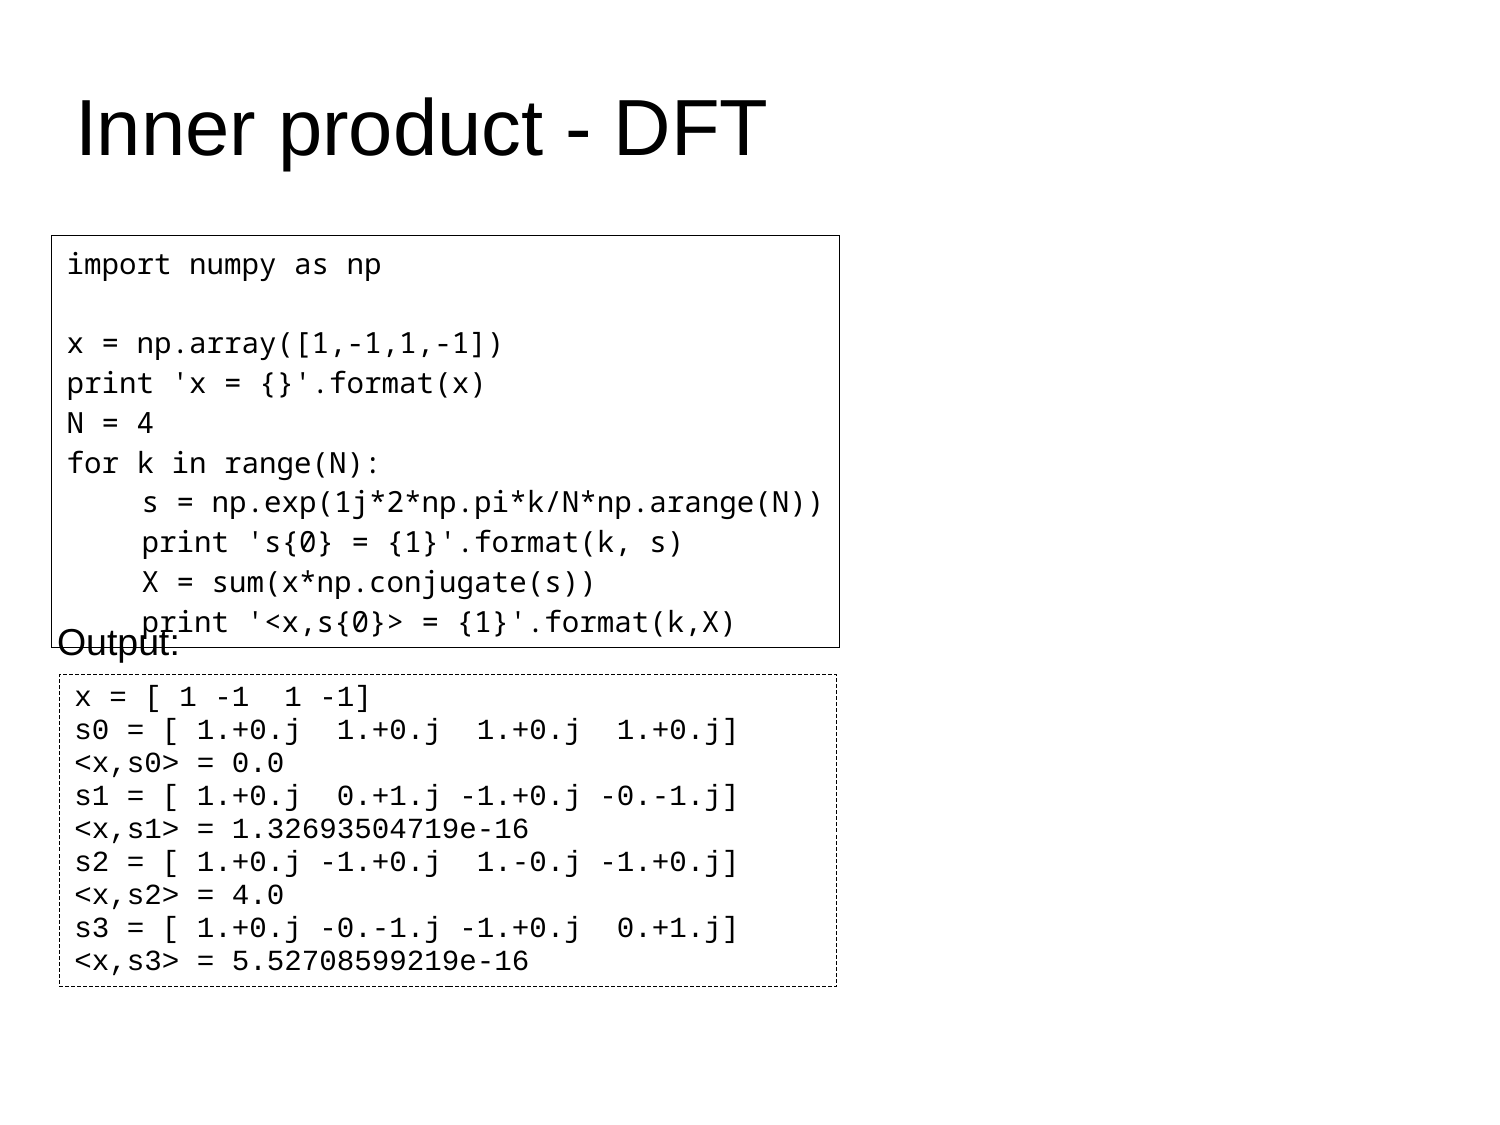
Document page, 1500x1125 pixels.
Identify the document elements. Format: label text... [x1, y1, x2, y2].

text_box Output: [42, 614, 196, 672]
text_box x = [ 1 -1 1 -1] s0 = [ 1.+0.j 1.+0.j 1.+0.j 1.+0.j] <x,s0> = 0.0 s1 = [ 1.+0.j 0.+1.j -1.+0.j -0.-1.j] <x,s1> = 1.32693504719e-16 s2 = [ 1.+0.j -1.+0.j 1.-0.j -1.+0.j] <x,s2> = 4.0 s3 = [ 1.+0.j -0.-1.j -1.+0.j 0.+1.j] <x,s3> = 5.52708599219e-16 [59, 674, 837, 987]
text_box import numpy as np x = np.array([1,-1,1,-1]) print 'x = {}'.format(x) N = 4 for k in range(N): s = np.exp(1j*2*np.pi*k/N*np.arange(N)) print 's{0} = {1}'.format(k, s) X = sum(x*np.conjugate(s)) print '<x,s{0}> = {1}'.format(k,X) [51, 235, 840, 544]
title Inner product - DFT [75, 44, 1425, 211]
